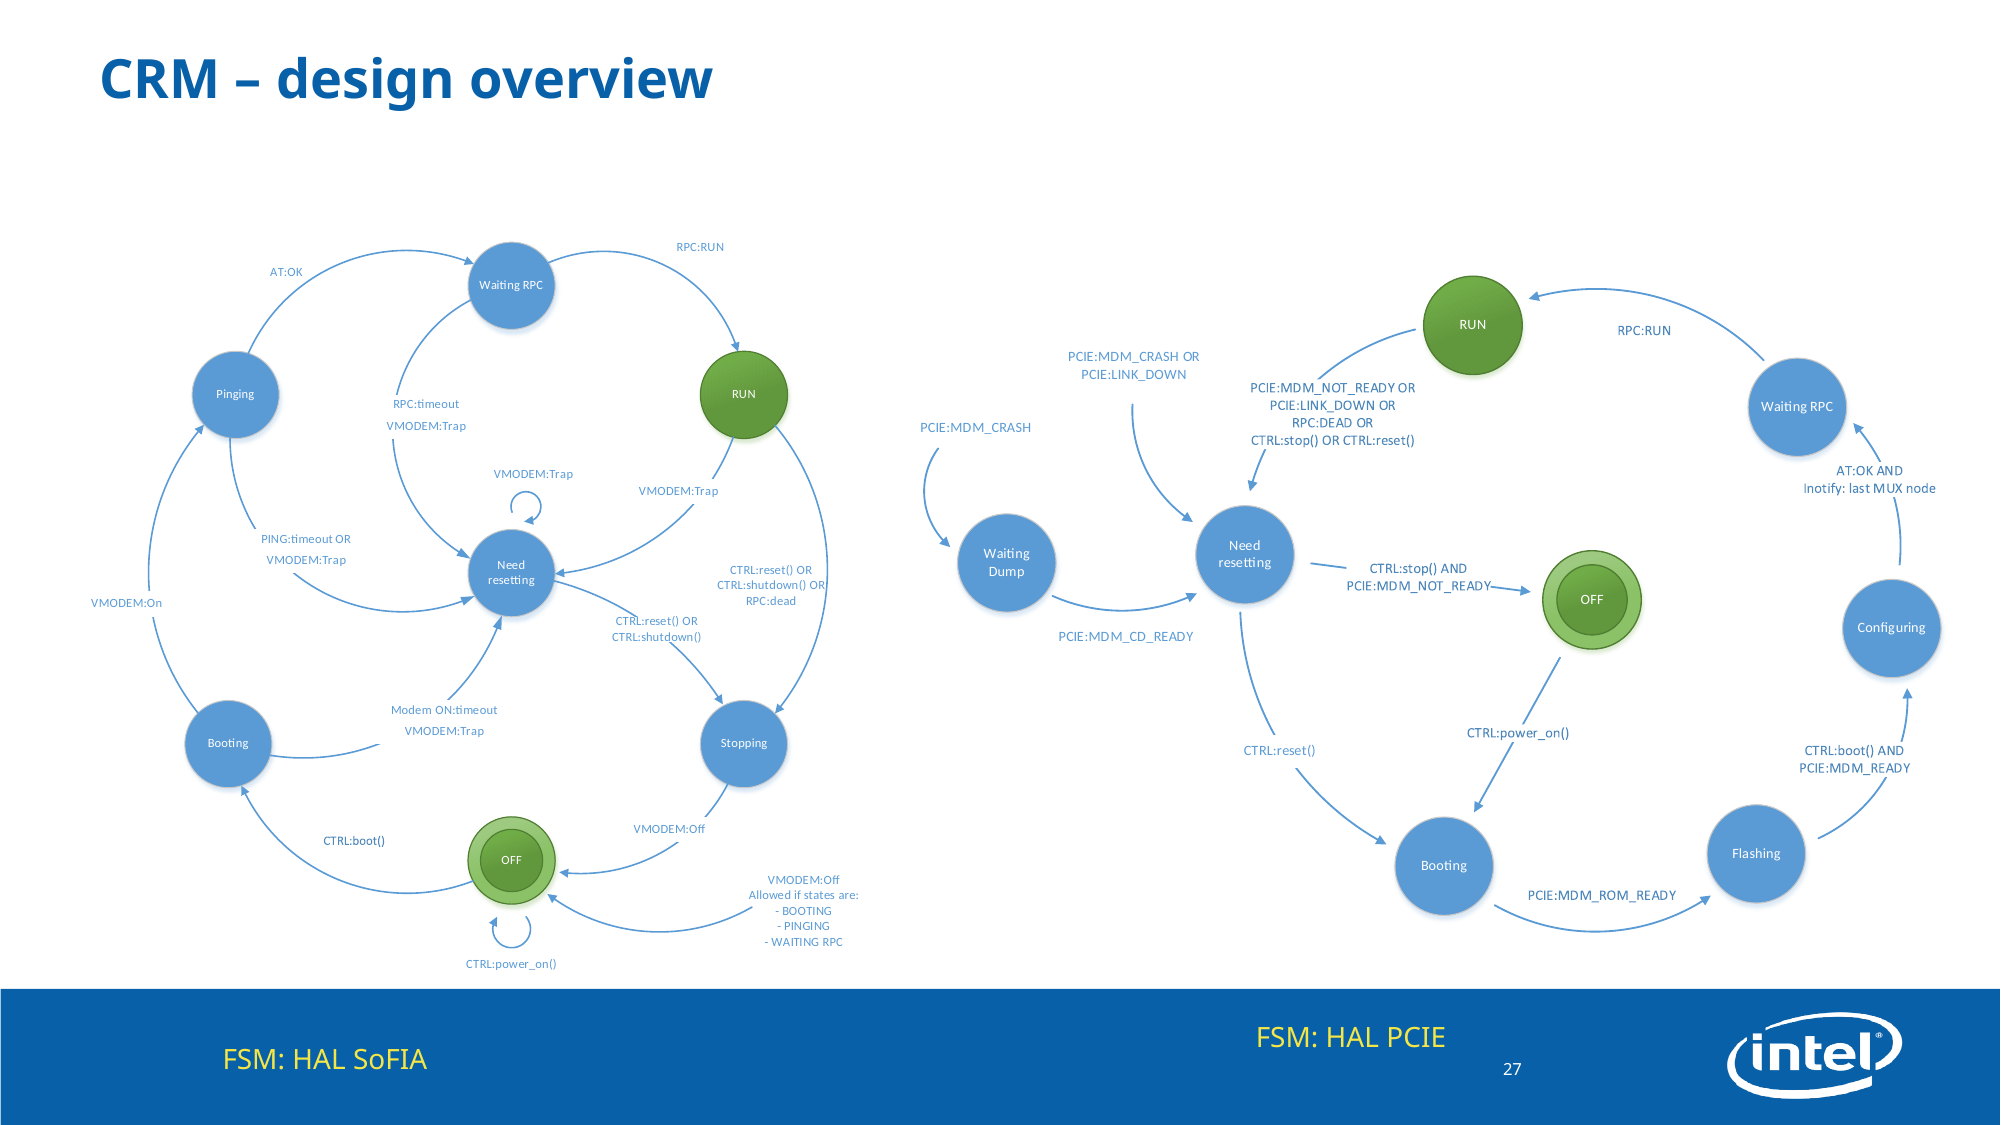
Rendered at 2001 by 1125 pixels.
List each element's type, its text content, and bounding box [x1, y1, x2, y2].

slide_number <number> [1503, 1059, 1970, 1119]
picture [64, 206, 1969, 996]
text_box FSM: HAL SoFIA [207, 1034, 771, 1083]
title CRM – design overview [99, 44, 1902, 191]
picture [1725, 1011, 1904, 1059]
text_box FSM: HAL PCIE [1241, 1012, 1805, 1061]
